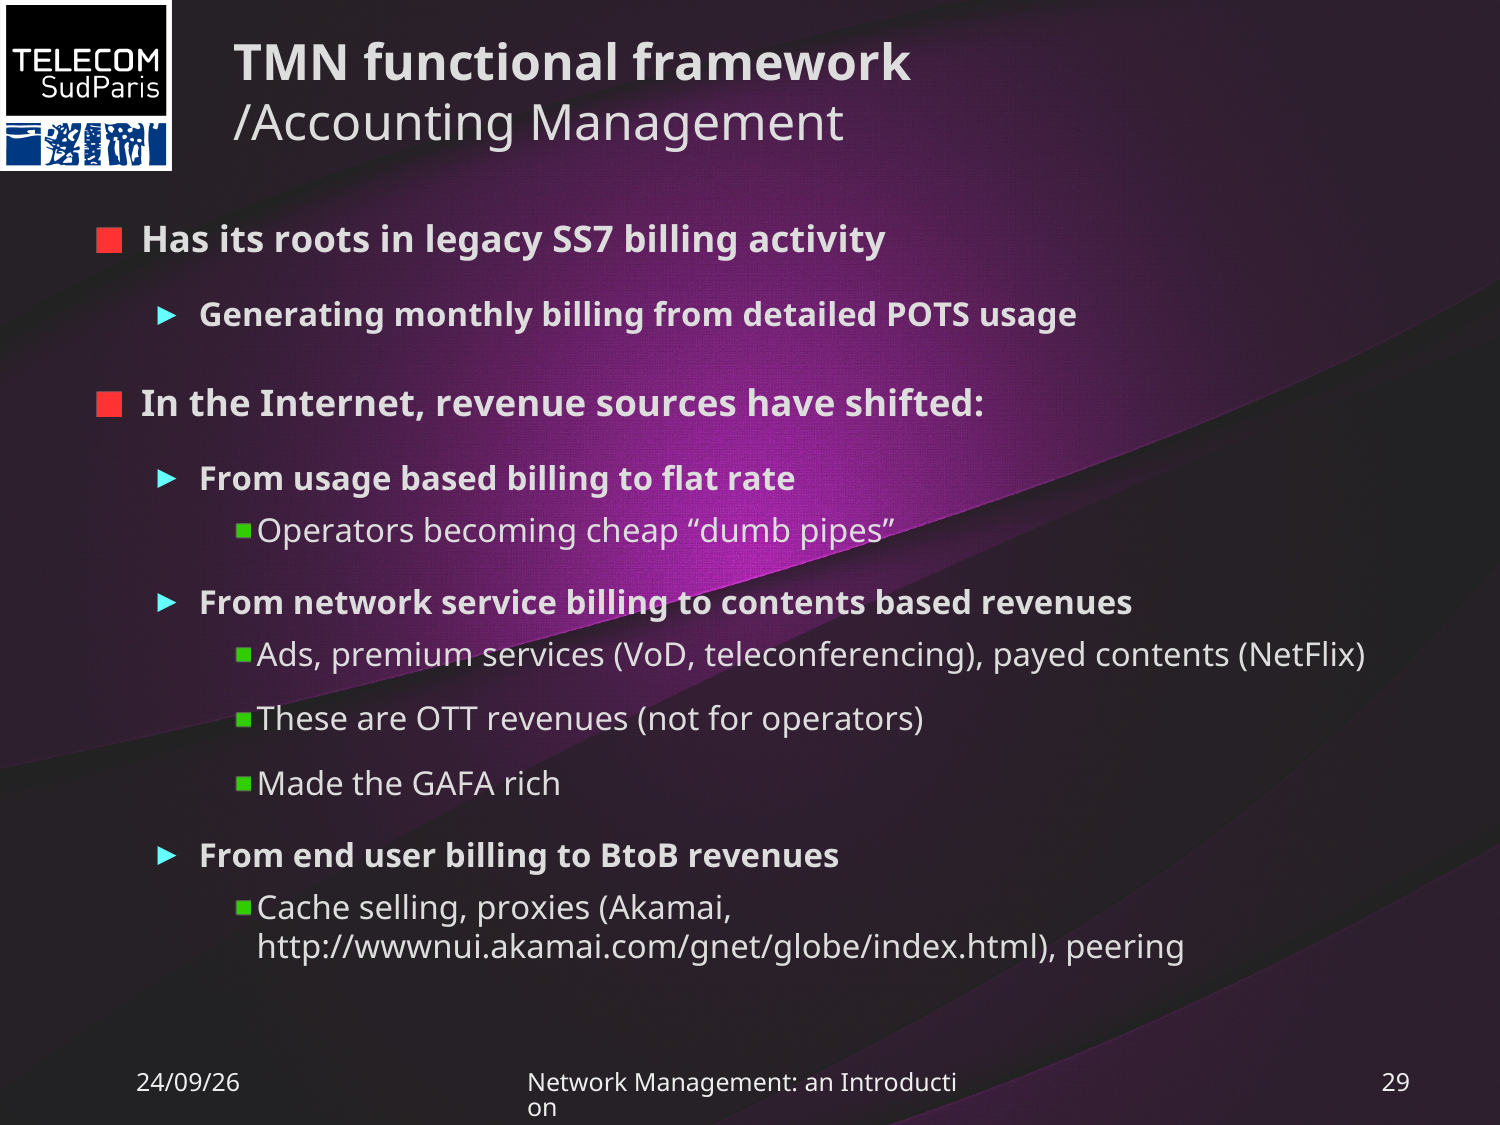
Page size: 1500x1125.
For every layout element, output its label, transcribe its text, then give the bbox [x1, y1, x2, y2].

picture [0, 0, 1500, 1125]
list Has its roots in legacy SS7 billing activity Generating monthly billing from detailed POTS usage In the Internet, revenue sources have shifted: From usage based billing to flat rate Operators becoming cheap “dumb pipes” From network service billing to contents based revenues Ads, premium services (VoD, teleconferencing), payed contents (NetFlix) These are OTT revenues (not for operators) Made the GAFA rich From end user billing to BtoB revenues Cache selling, proxies (Akamai, http://wwwnui.akamai.com/gnet/globe/index.html), peering [76, 207, 1427, 977]
title TMN functional framework /Accounting Management [218, 22, 1412, 158]
